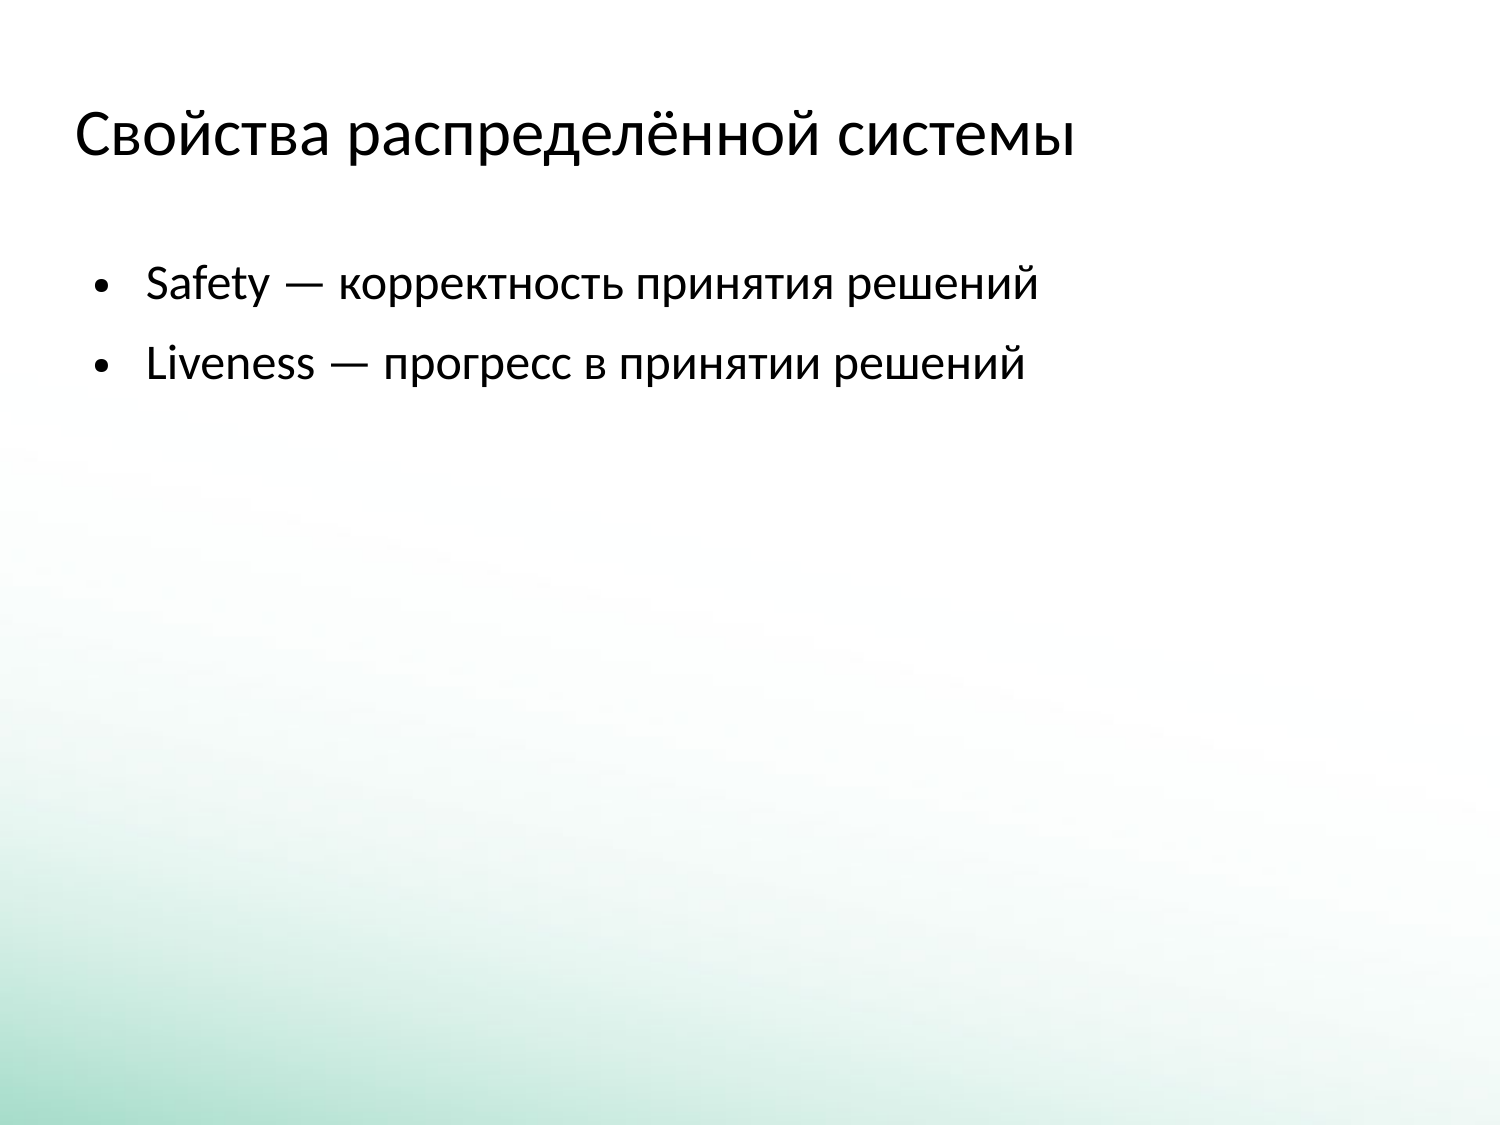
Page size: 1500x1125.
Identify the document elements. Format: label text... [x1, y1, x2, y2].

picture [0, 0, 1500, 1125]
title Свойства распределённой системы [75, 45, 1425, 233]
list Safety — корректность принятия решений Liveness — прогресс в принятии решений [75, 262, 1425, 1005]
